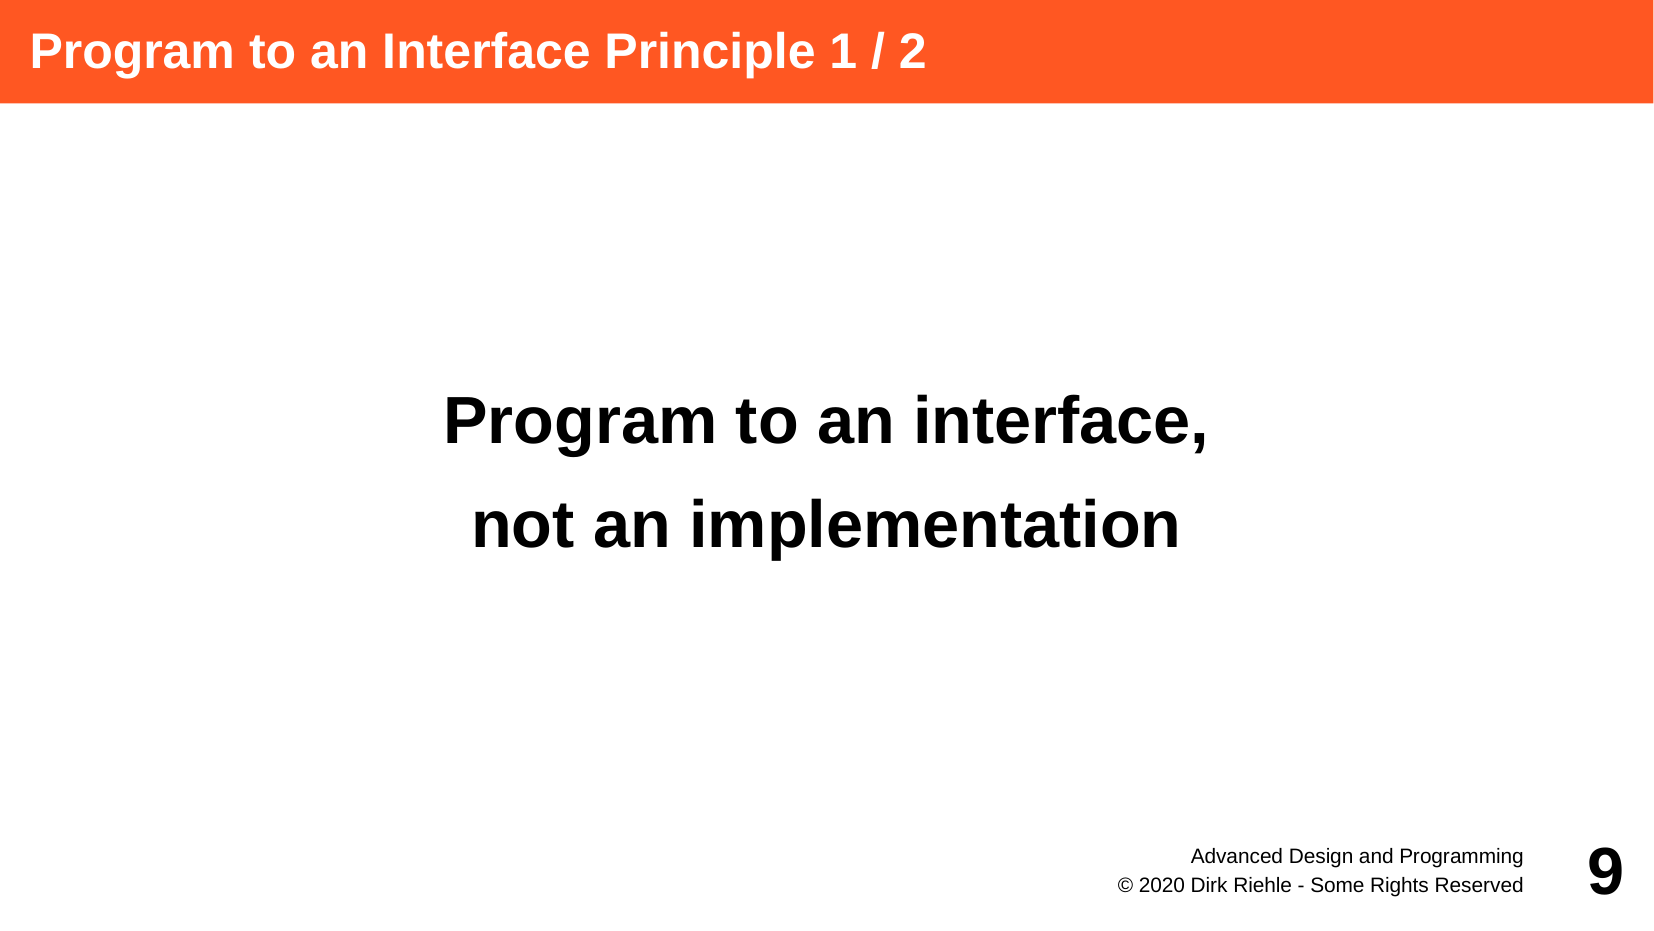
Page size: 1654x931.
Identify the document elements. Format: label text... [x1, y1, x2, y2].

title Program to an Interface Principle 1 / 2 [0, 0, 1654, 104]
subtitle Program to an interface, not an implementation [29, 132, 1625, 813]
